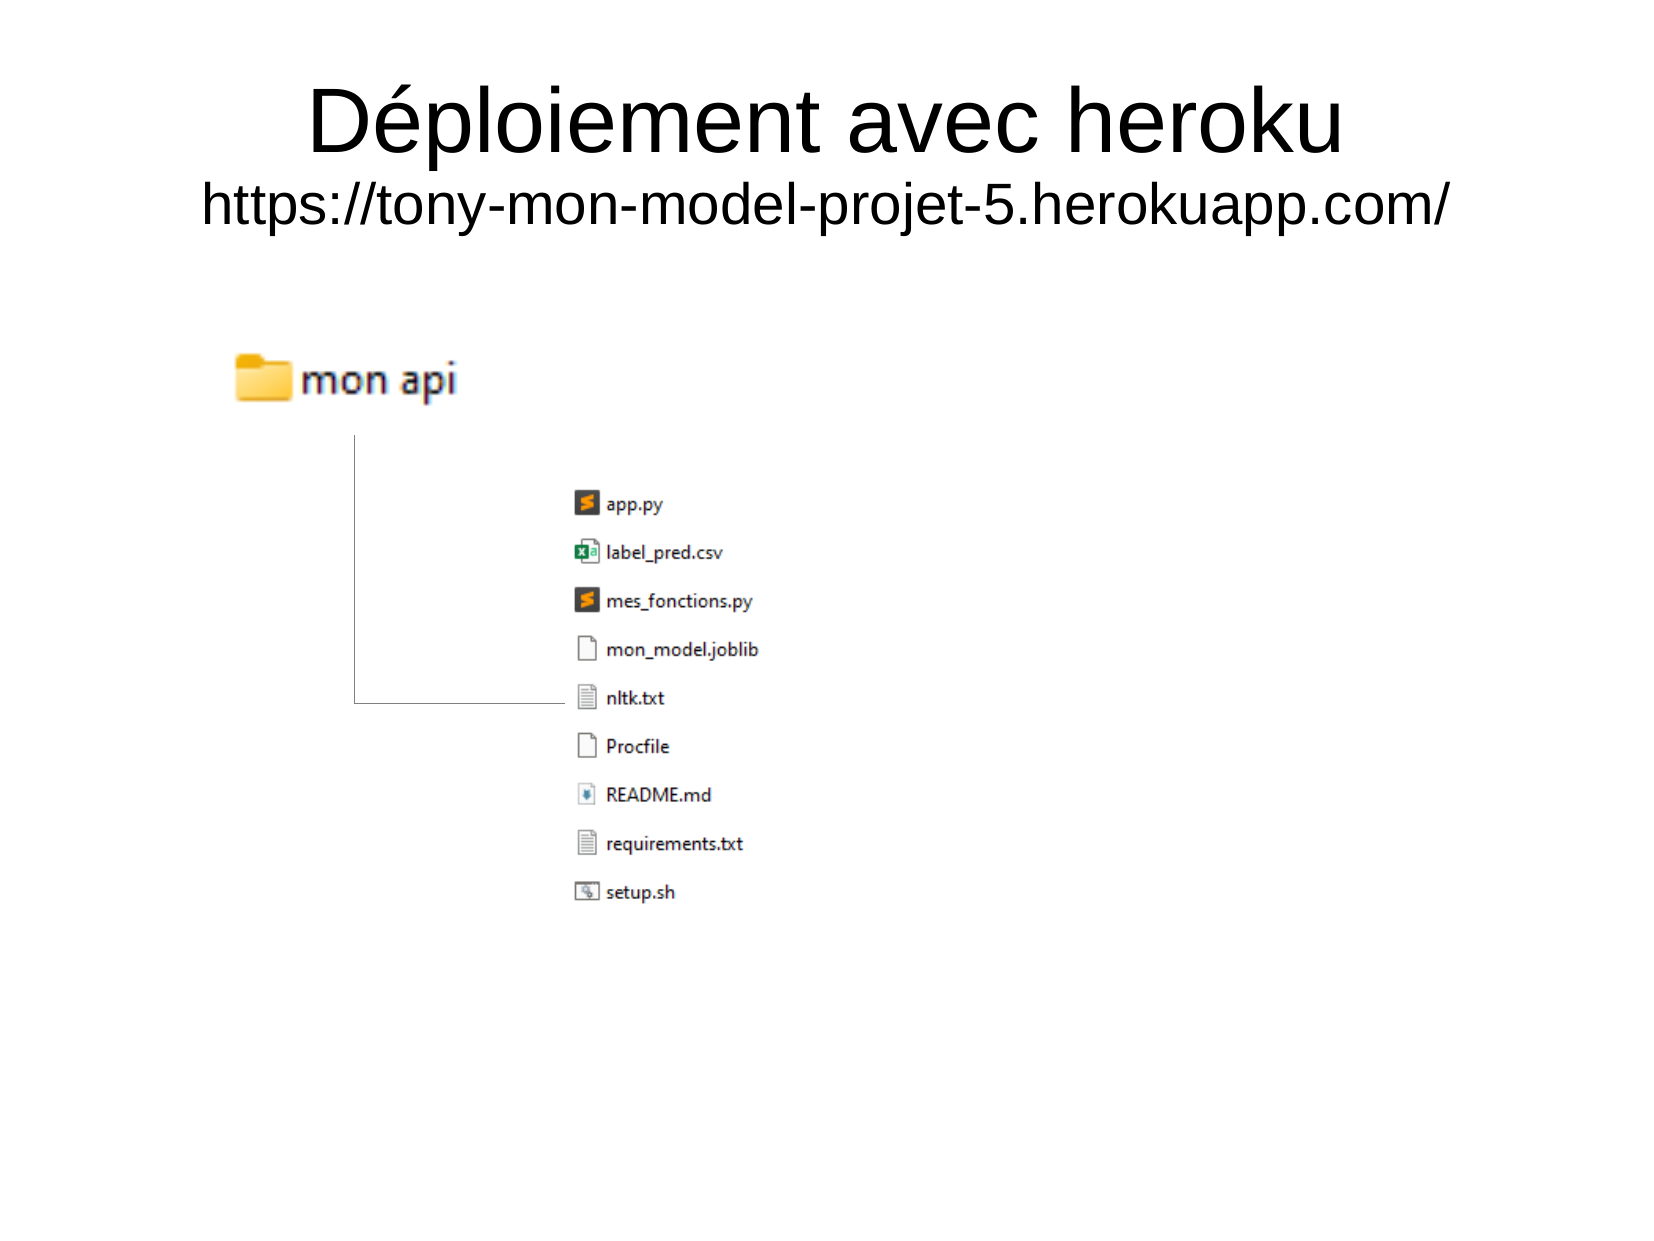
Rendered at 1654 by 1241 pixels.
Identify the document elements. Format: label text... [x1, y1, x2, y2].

title Déploiement avec heroku https://tony-mon-model-projet-5.herokuapp.com/ [82, 49, 1571, 257]
picture [212, 330, 497, 436]
picture [564, 484, 792, 924]
